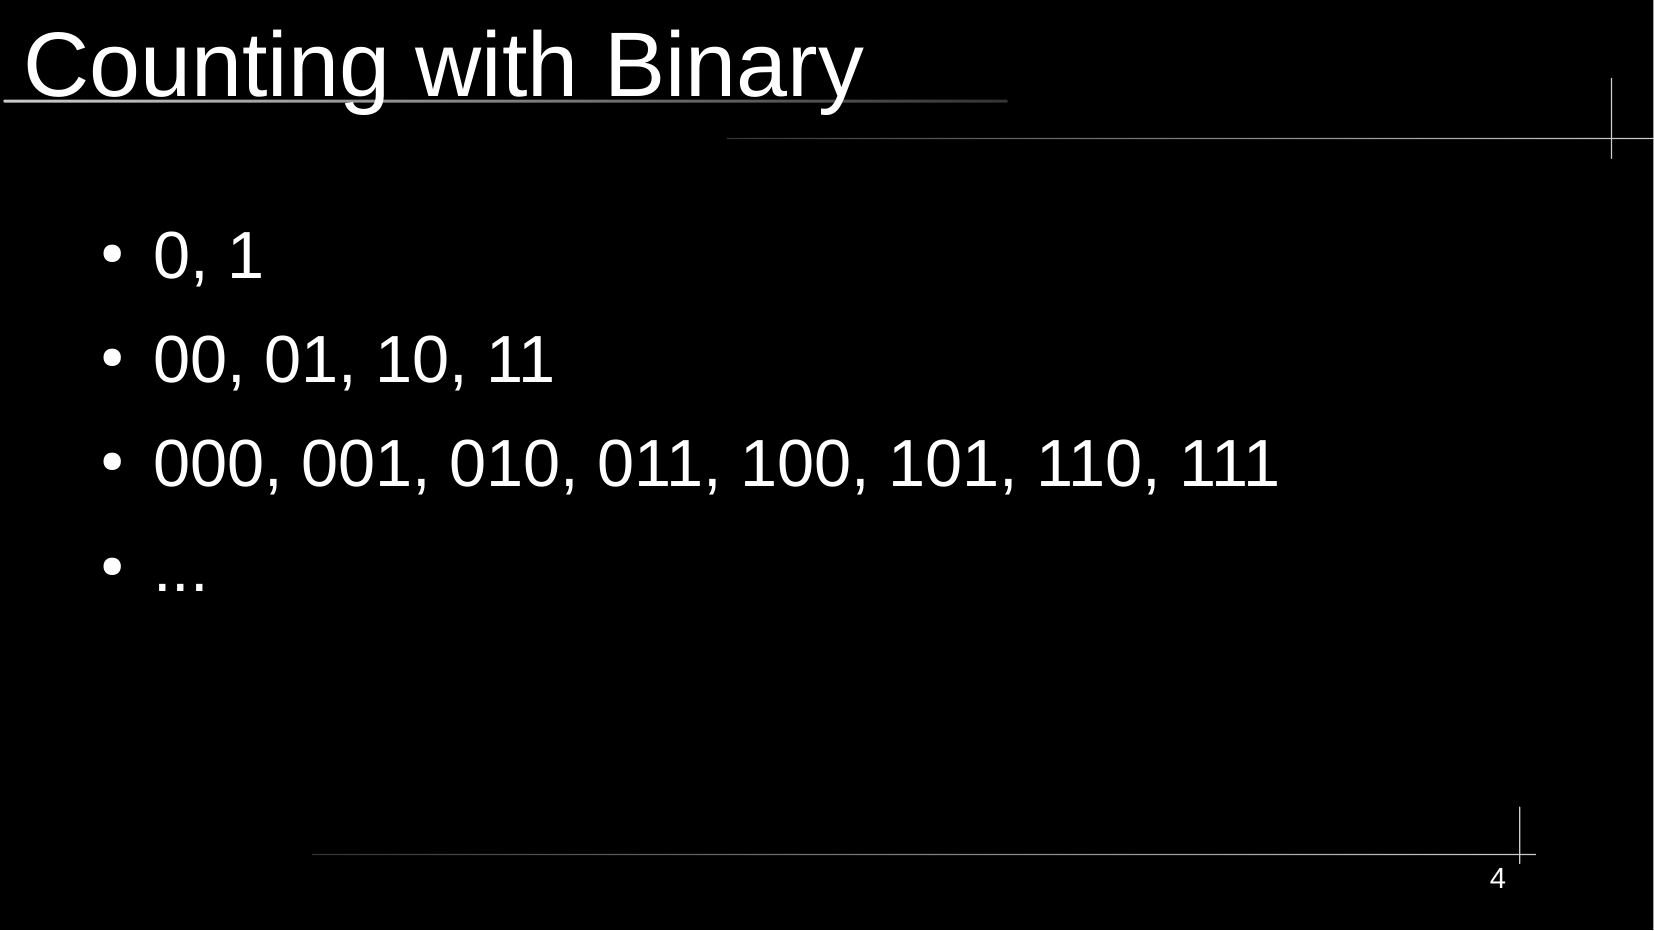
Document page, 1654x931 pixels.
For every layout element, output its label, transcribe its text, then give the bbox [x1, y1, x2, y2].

list 0, 1 00, 01, 10, 11 000, 001, 010, 011, 100, 101, 110, 111 ... [82, 217, 1571, 758]
title Counting with Binary [23, 11, 1589, 119]
